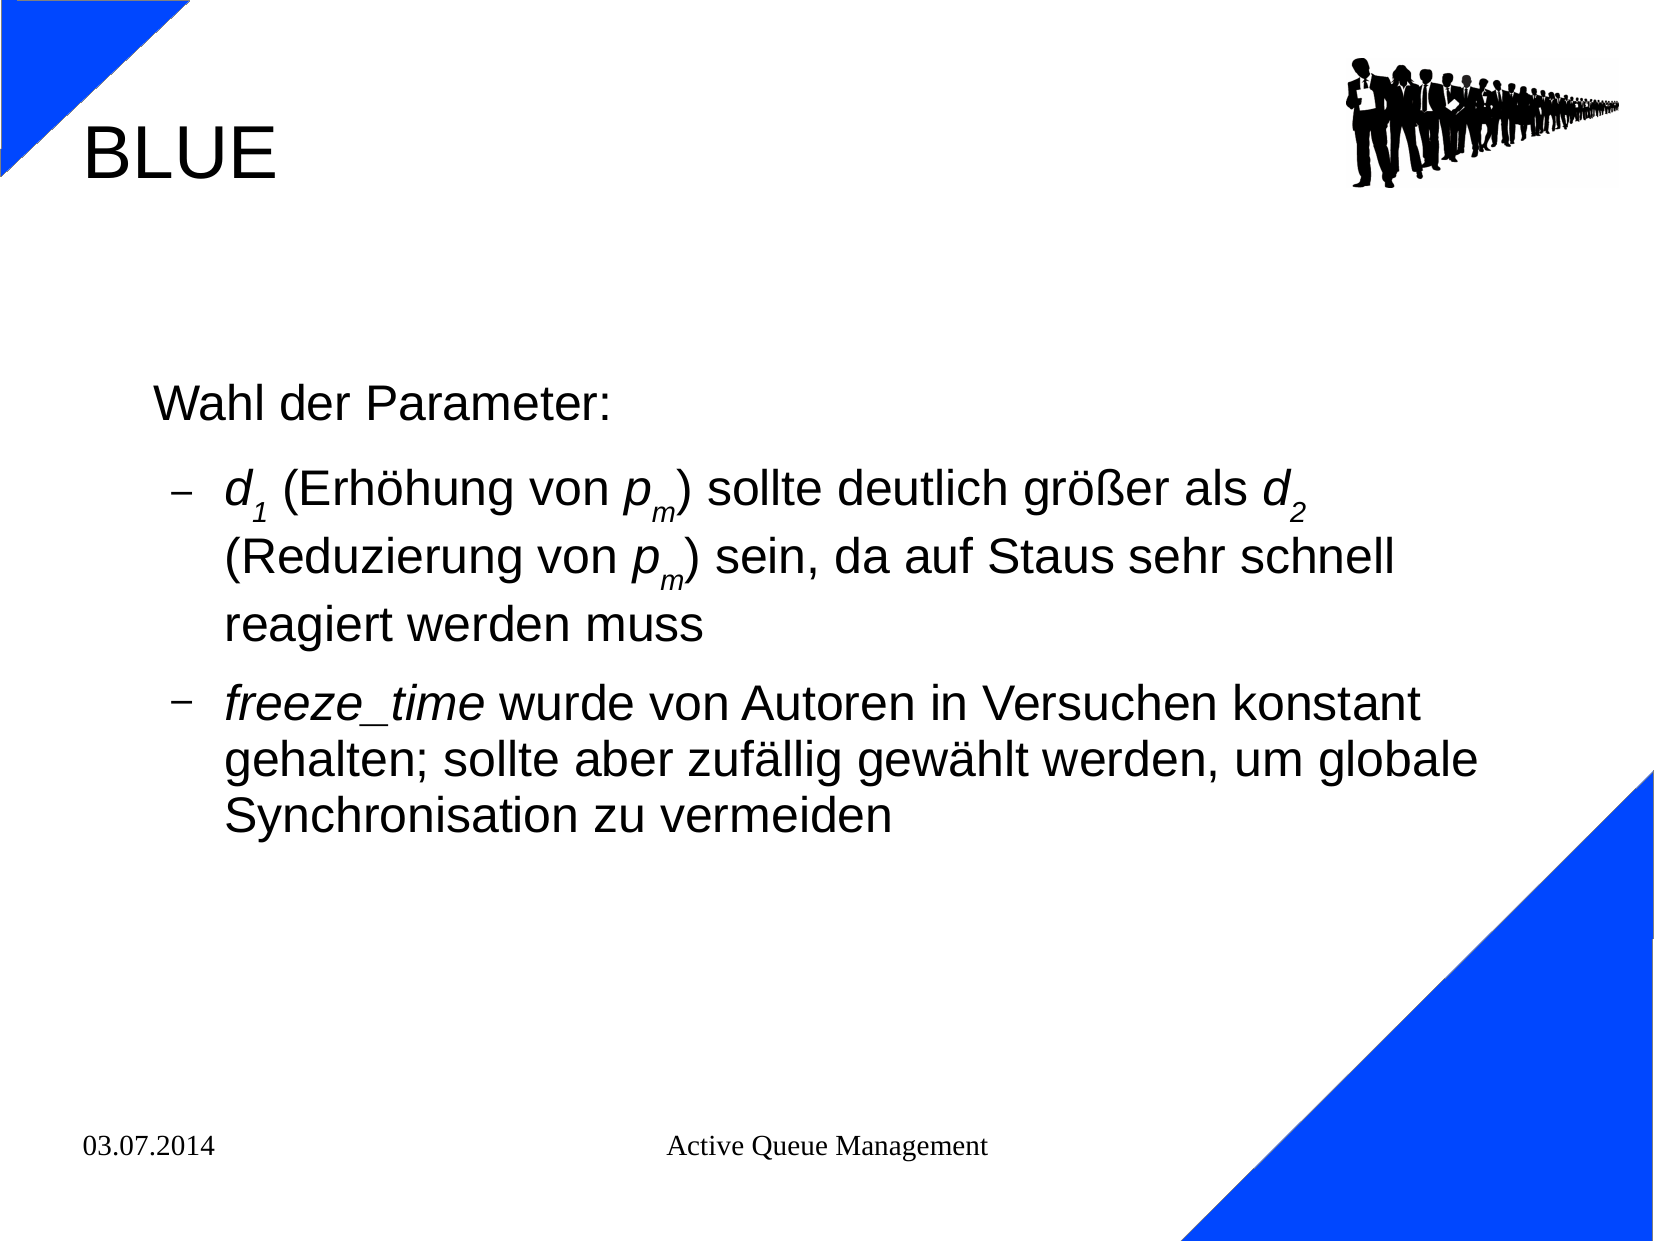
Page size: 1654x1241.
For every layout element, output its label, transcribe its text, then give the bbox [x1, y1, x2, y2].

title BLUE [82, 49, 1571, 257]
text_box [1180, 770, 1654, 1241]
list Wahl der Parameter: d1 (Erhöhung von pm) sollte deutlich größer als d2 (Reduzierung von pm) sein, da auf Staus sehr schnell reagiert werden muss freeze_time wurde von Autoren in Versuchen konstant gehalten; sollte aber zufällig gewählt werden, um globale Synchronisation zu vermeiden [82, 290, 1571, 1109]
picture [1346, 58, 1619, 188]
text_box [0, 0, 190, 177]
